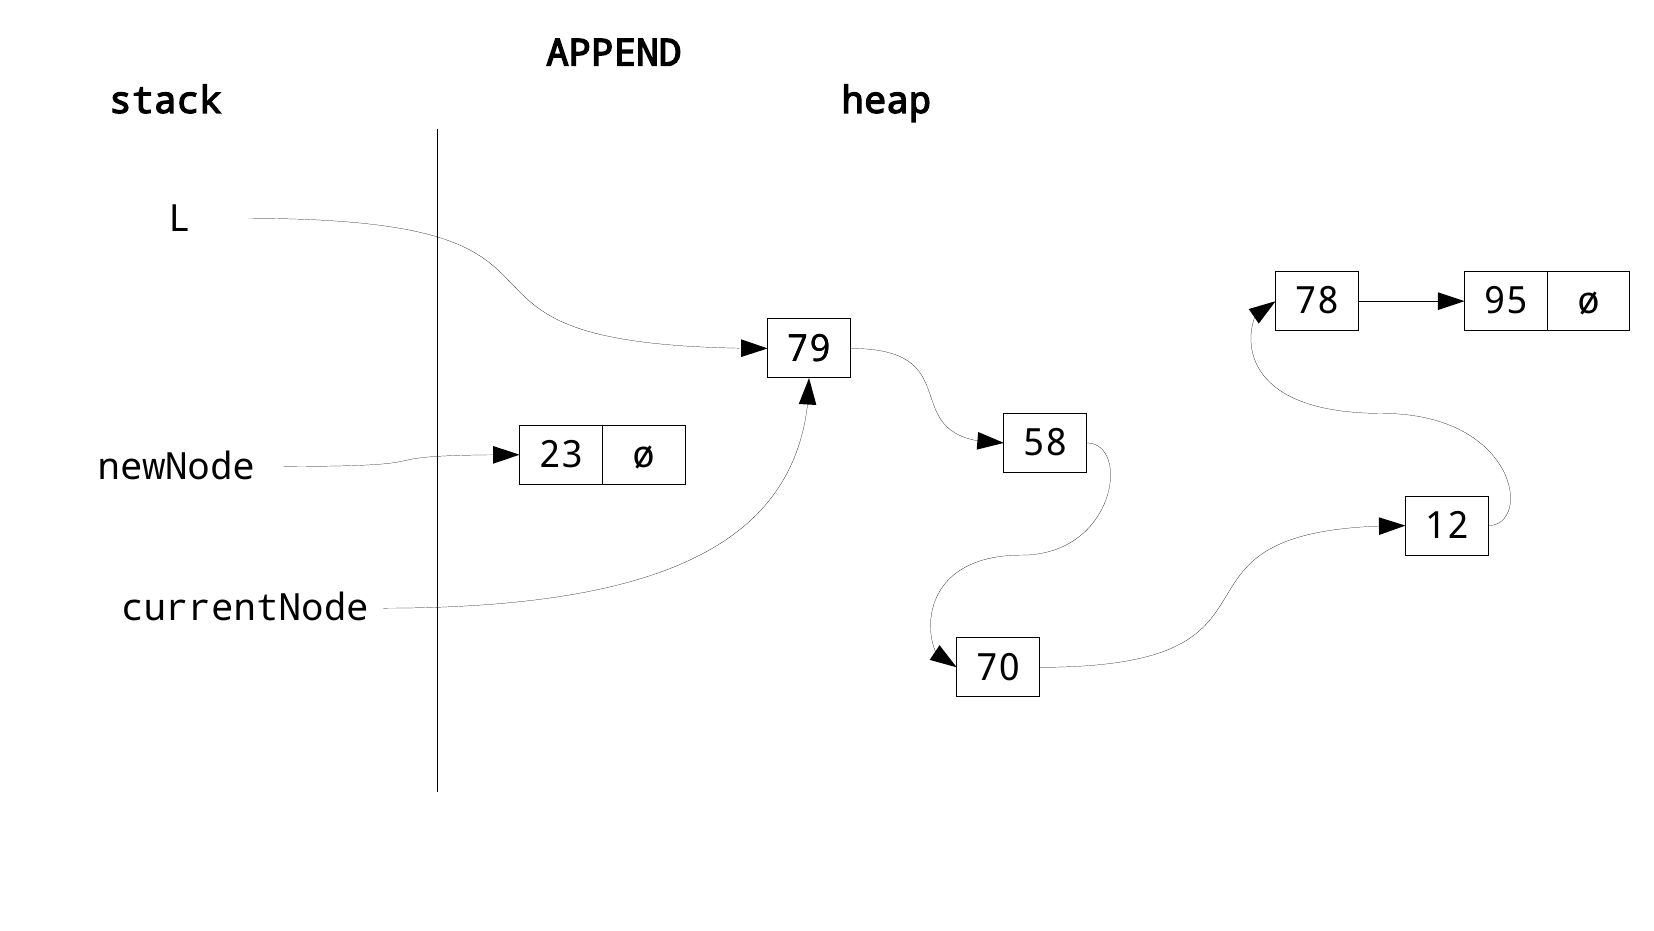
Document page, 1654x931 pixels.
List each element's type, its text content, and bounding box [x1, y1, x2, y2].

text_box newNode [82, 437, 284, 496]
text_box heap [826, 70, 1040, 130]
text_box 12 [1405, 496, 1489, 556]
text_box 95 [1464, 271, 1547, 331]
text_box stack [94, 70, 308, 130]
text_box 79 [767, 318, 851, 378]
text_box 23 [519, 425, 603, 485]
text_box L [153, 188, 249, 248]
text_box ø [603, 425, 686, 485]
text_box APPEND [531, 23, 1028, 83]
text_box 78 [1275, 271, 1359, 331]
text_box 70 [956, 637, 1040, 697]
text_box currentNode [106, 578, 384, 638]
text_box 58 [1003, 413, 1087, 473]
text_box ø [1547, 271, 1630, 331]
